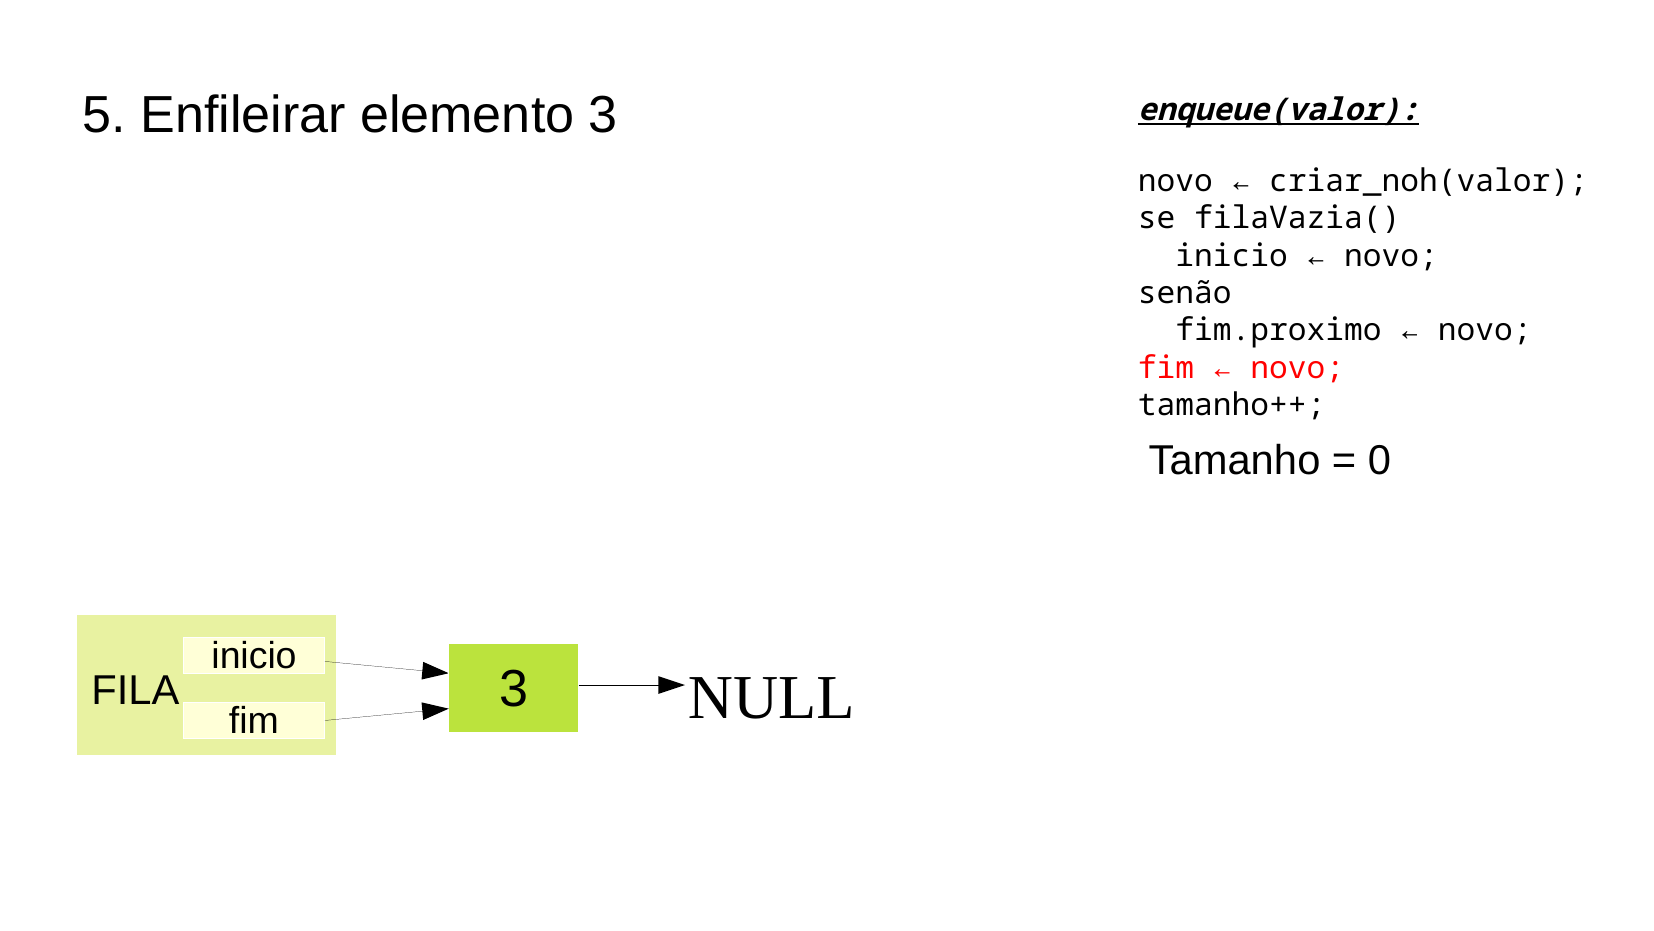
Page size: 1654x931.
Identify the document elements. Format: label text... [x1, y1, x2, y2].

text_box inicio [183, 637, 325, 674]
text_box [76, 614, 337, 662]
text_box Tamanho = 0 [1133, 429, 1418, 491]
text_box enqueue(valor): novo ← criar_noh(valor); se filaVazia() inicio ← novo; senão fim.proximo ← novo; fim ← novo; tamanho++; [1123, 81, 1613, 430]
text_box [76, 720, 337, 756]
text_box fim [183, 702, 325, 739]
text_box FILA [76, 659, 195, 721]
text_box [195, 662, 337, 720]
title 5. Enfileirar elemento 3 [82, 37, 1571, 193]
text_box NULL [673, 654, 875, 733]
text_box 3 [448, 643, 579, 733]
